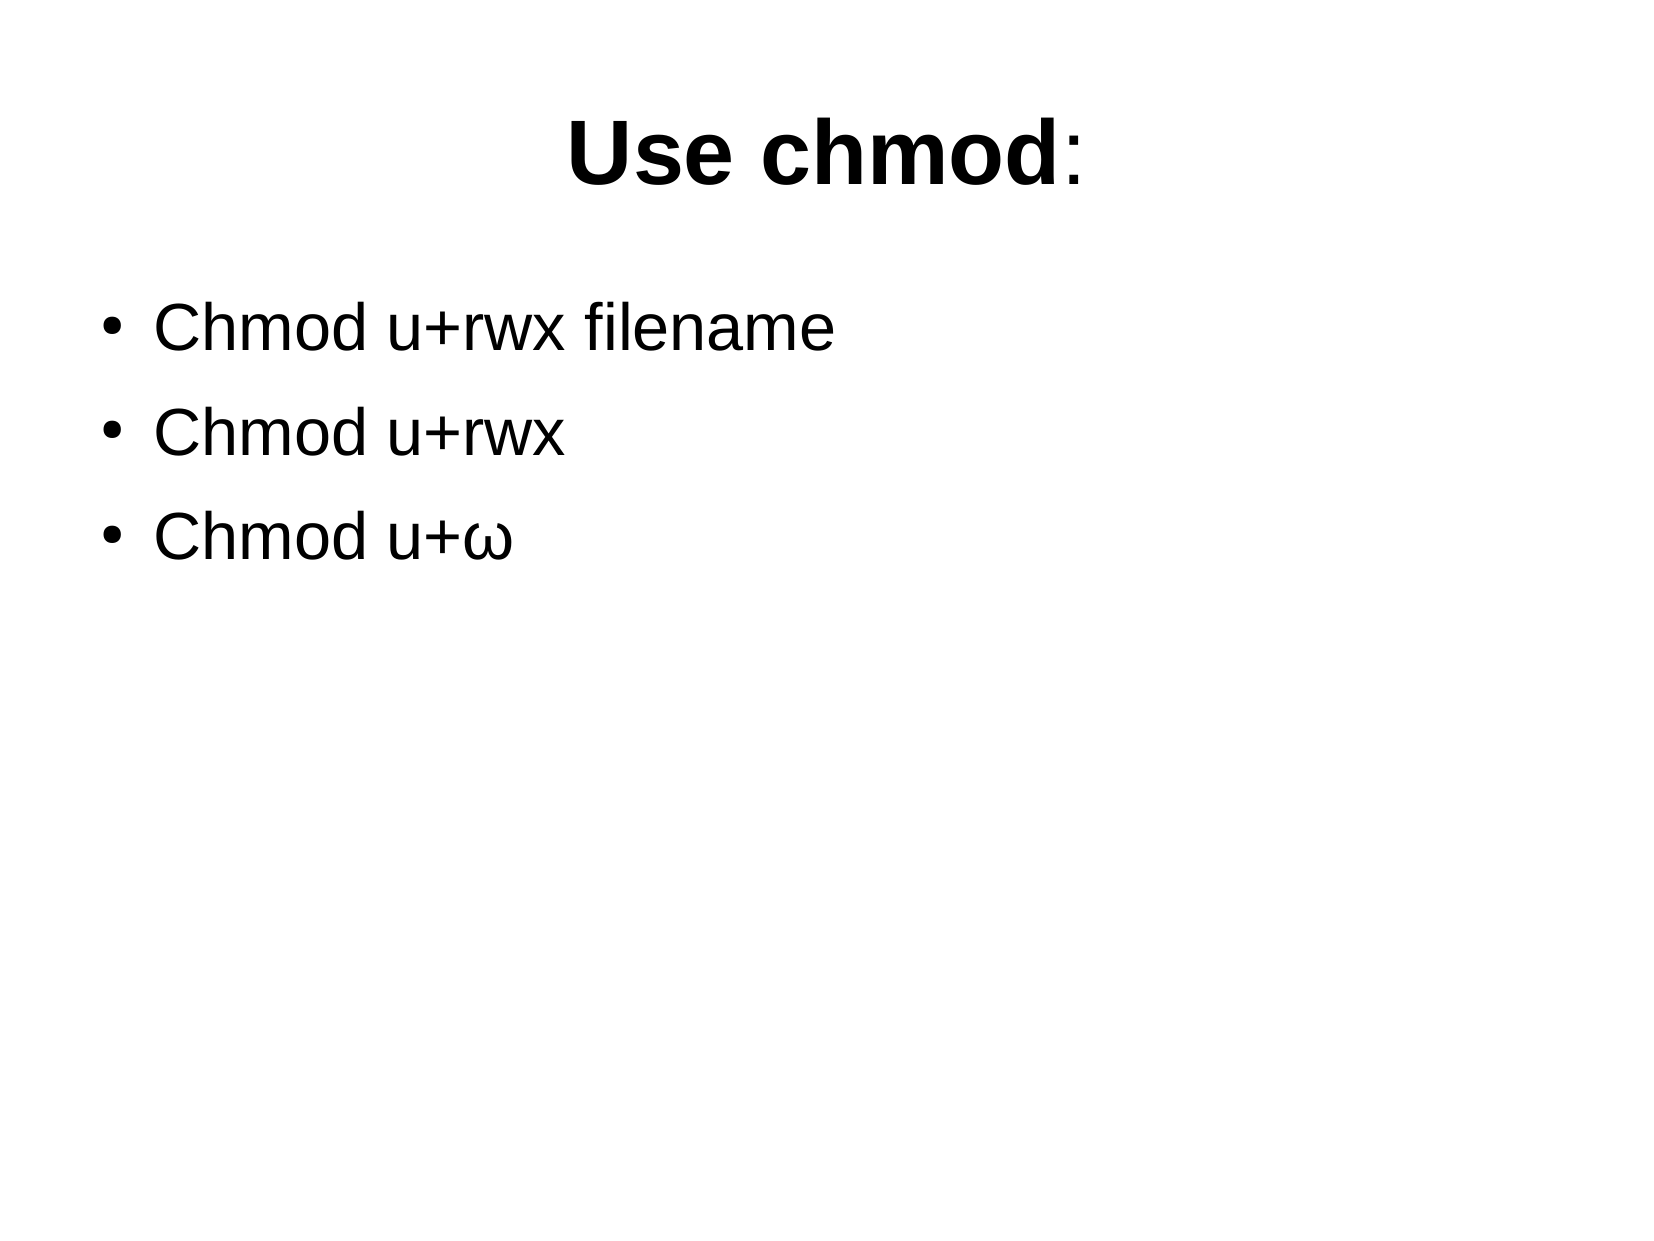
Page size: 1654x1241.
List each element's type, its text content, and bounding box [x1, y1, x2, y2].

title Use chmod: [82, 49, 1571, 257]
list Chmod u+rwx filename Chmod u+rwx Chmod u+ω [82, 290, 1571, 1010]
